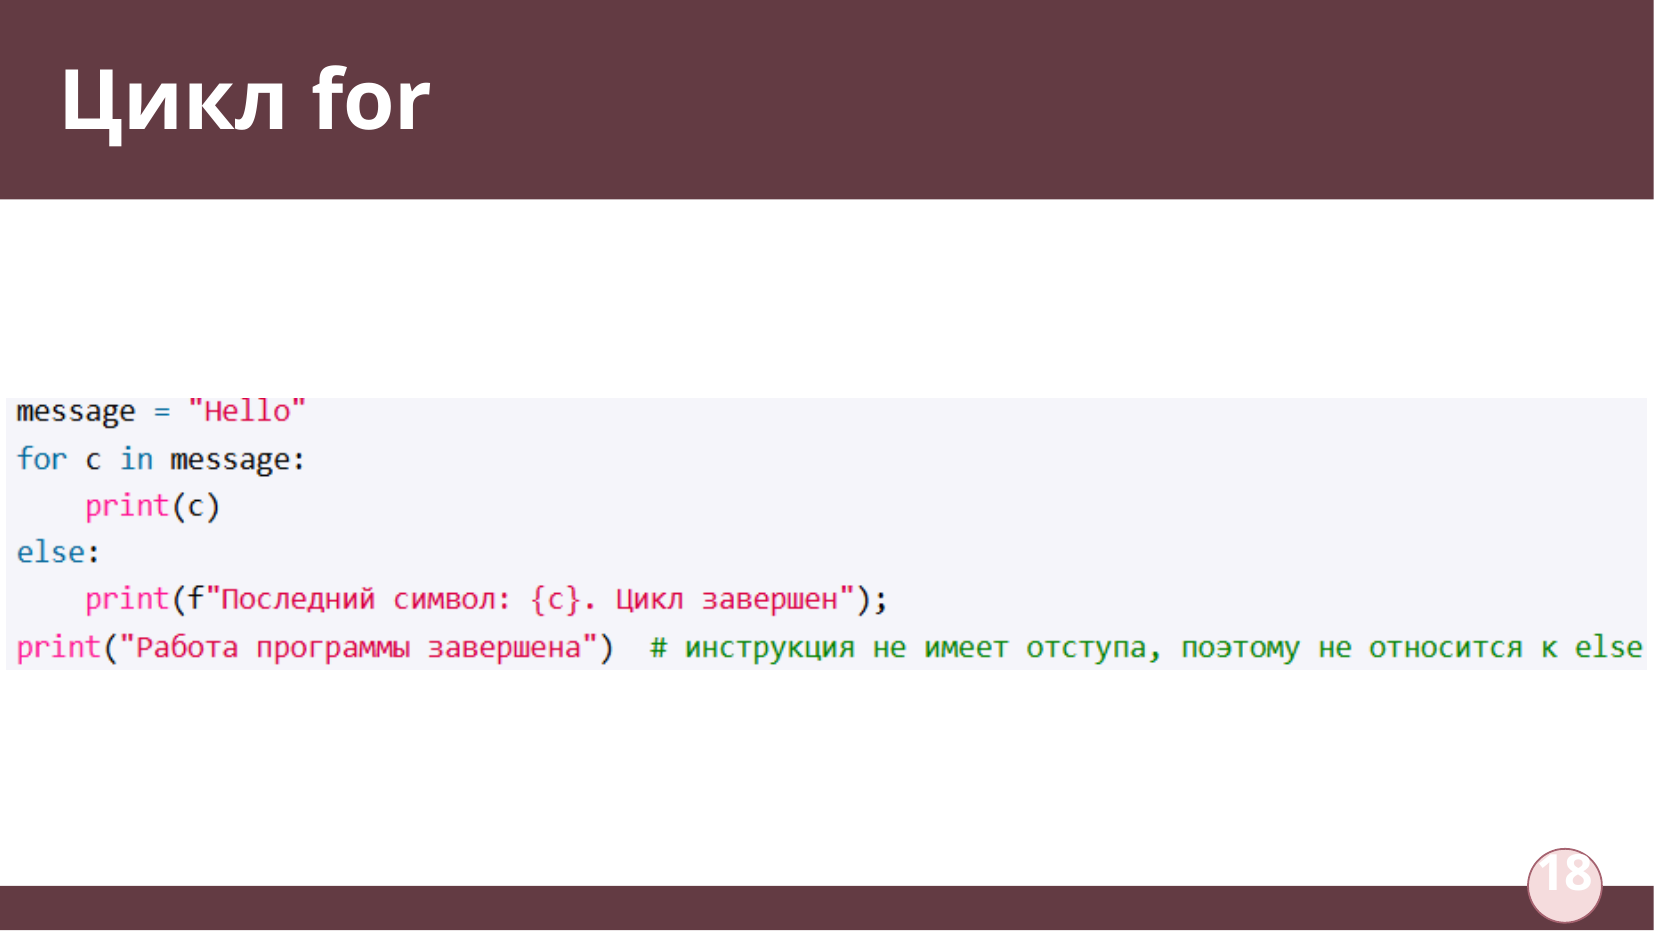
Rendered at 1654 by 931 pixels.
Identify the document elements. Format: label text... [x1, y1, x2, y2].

title Цикл for [59, 37, 1595, 155]
picture [6, 398, 1647, 670]
